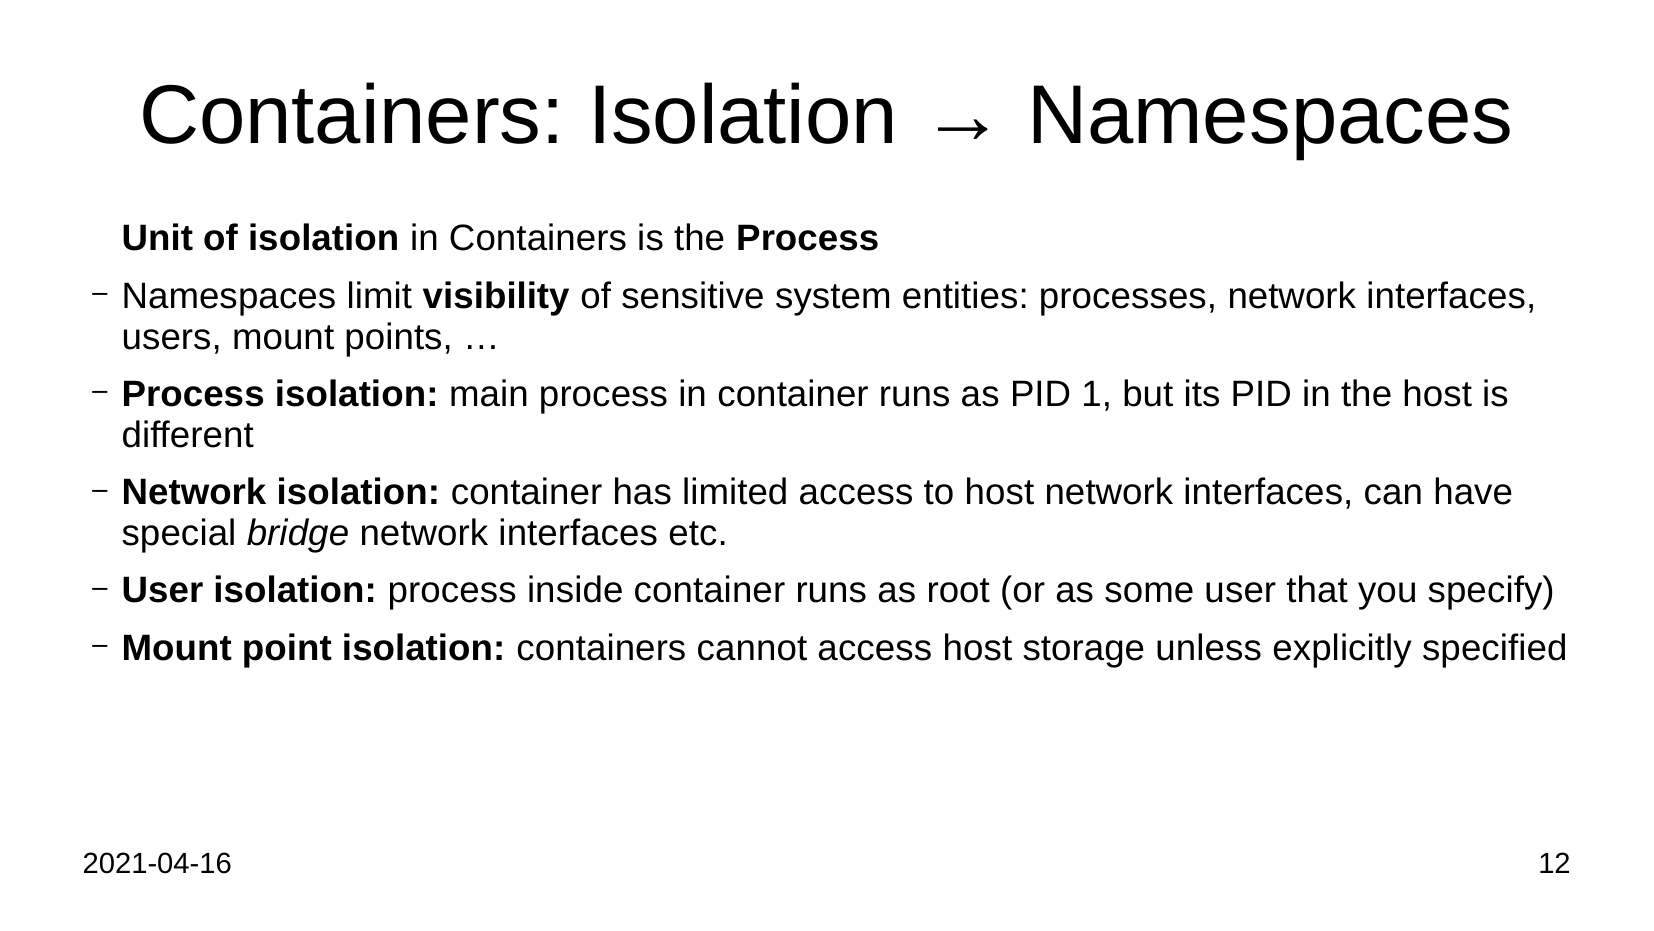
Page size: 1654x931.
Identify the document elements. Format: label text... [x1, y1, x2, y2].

list Unit of isolation in Containers is the Process Namespaces limit visibility of sensitive system entities: processes, network interfaces, users, mount points, … Process isolation: main process in container runs as PID 1, but its PID in the host is different Network isolation: container has limited access to host network interfaces, can have special bridge network interfaces etc. User isolation: process inside container runs as root (or as some user that you specify) Mount point isolation: containers cannot access host storage unless explicitly specified [82, 217, 1571, 758]
title Containers: Isolation → Namespaces [82, 37, 1571, 193]
